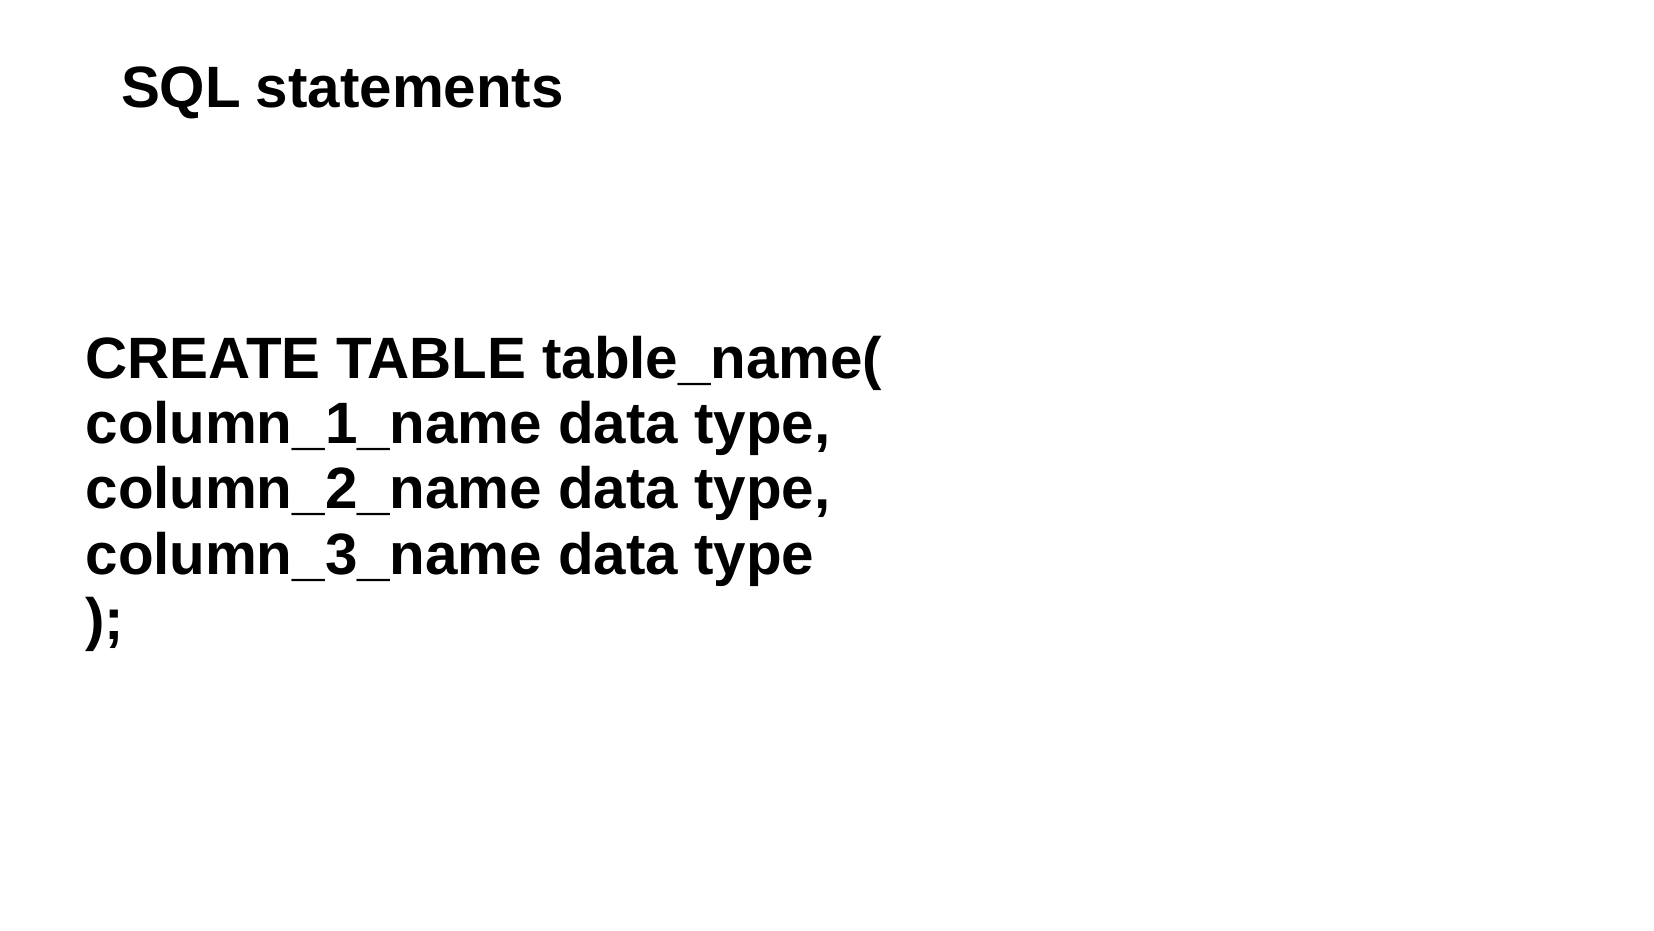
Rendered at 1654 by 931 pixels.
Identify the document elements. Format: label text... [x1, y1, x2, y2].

text_box CREATE TABLE table_name( column_1_name data type, column_2_name data type, column_3_name data type ); [70, 318, 1571, 659]
text_box SQL statements [106, 47, 1571, 128]
